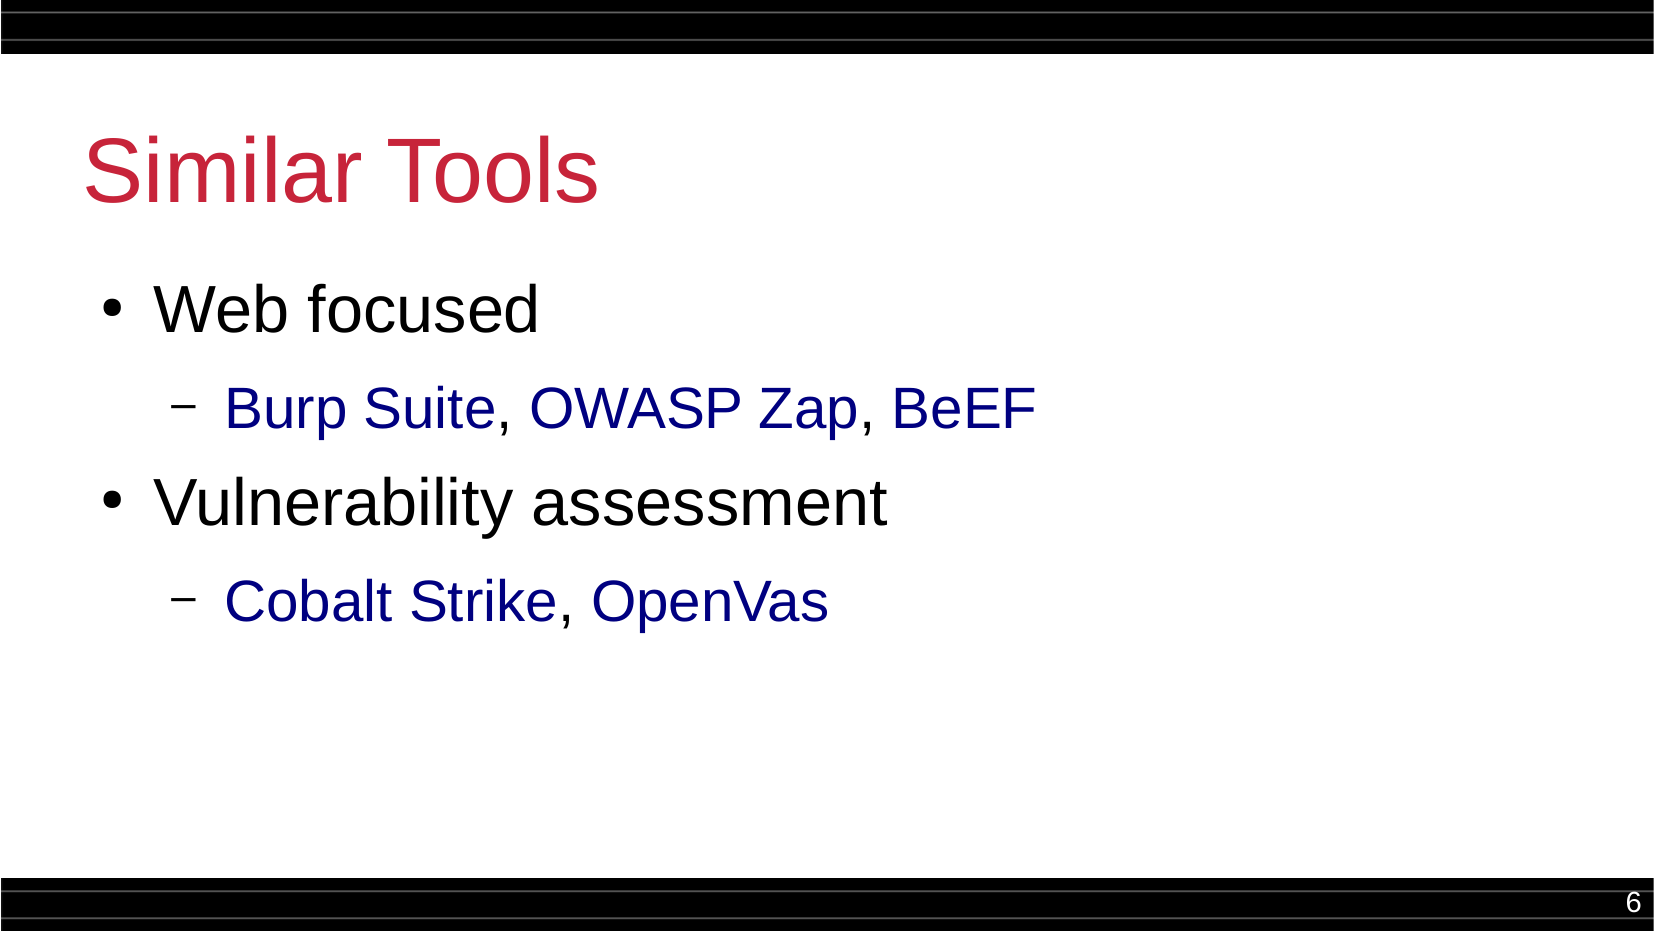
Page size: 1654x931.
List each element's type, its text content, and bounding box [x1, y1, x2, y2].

title Similar Tools [82, 92, 1571, 249]
picture [1, 0, 1654, 54]
list Web focused Burp Suite, OWASP Zap, BeEF Vulnerability assessment Cobalt Strike, OpenVas [82, 271, 1571, 758]
picture [1, 878, 1654, 931]
